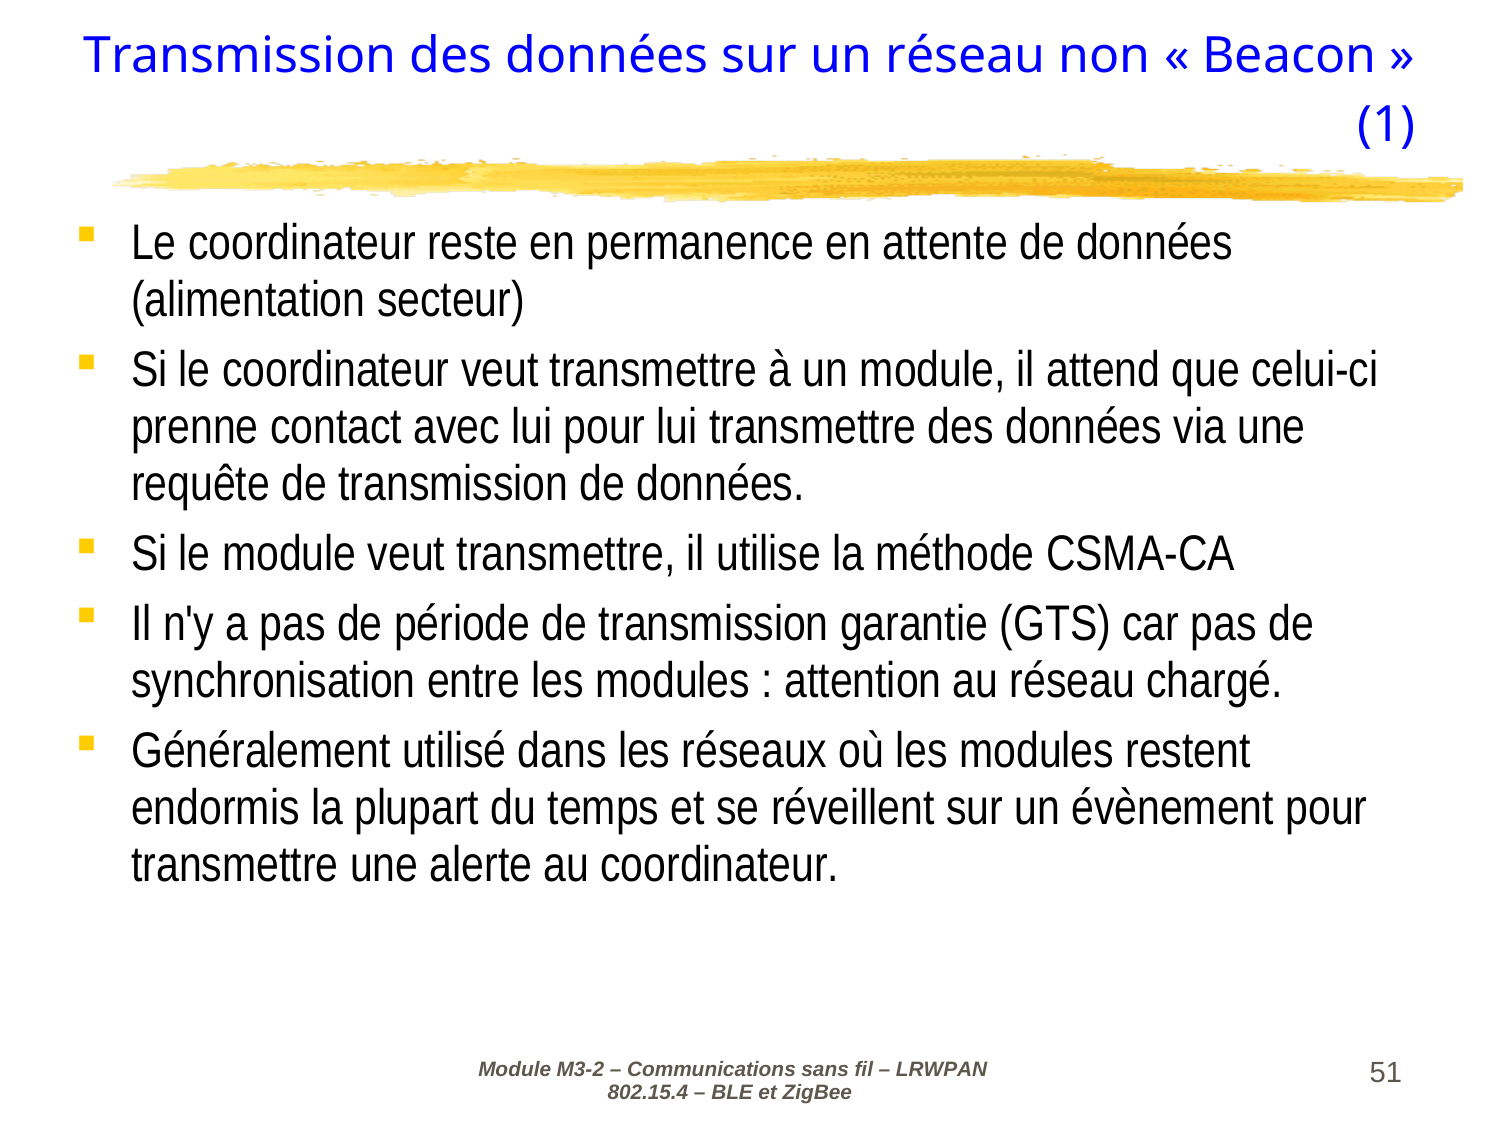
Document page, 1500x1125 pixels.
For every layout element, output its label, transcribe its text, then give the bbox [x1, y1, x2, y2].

title Transmission des données sur un réseau non « Beacon » (1) [32, 28, 1416, 146]
list Le coordinateur reste en permanence en attente de données (alimentation secteur) Si le coordinateur veut transmettre à un module, il attend que celui-ci prenne contact avec lui pour lui transmettre des données via une requête de transmission de données. Si le module veut transmettre, il utilise la méthode CSMA-CA Il n'y a pas de période de transmission garantie (GTS) car pas de synchronisation entre les modules : attention au réseau chargé. Généralement utilisé dans les réseaux où les modules restent endormis la plupart du temps et se réveillent sur un évènement pour transmettre une alerte au coordinateur. [74, 212, 1417, 898]
picture [112, 149, 1463, 213]
